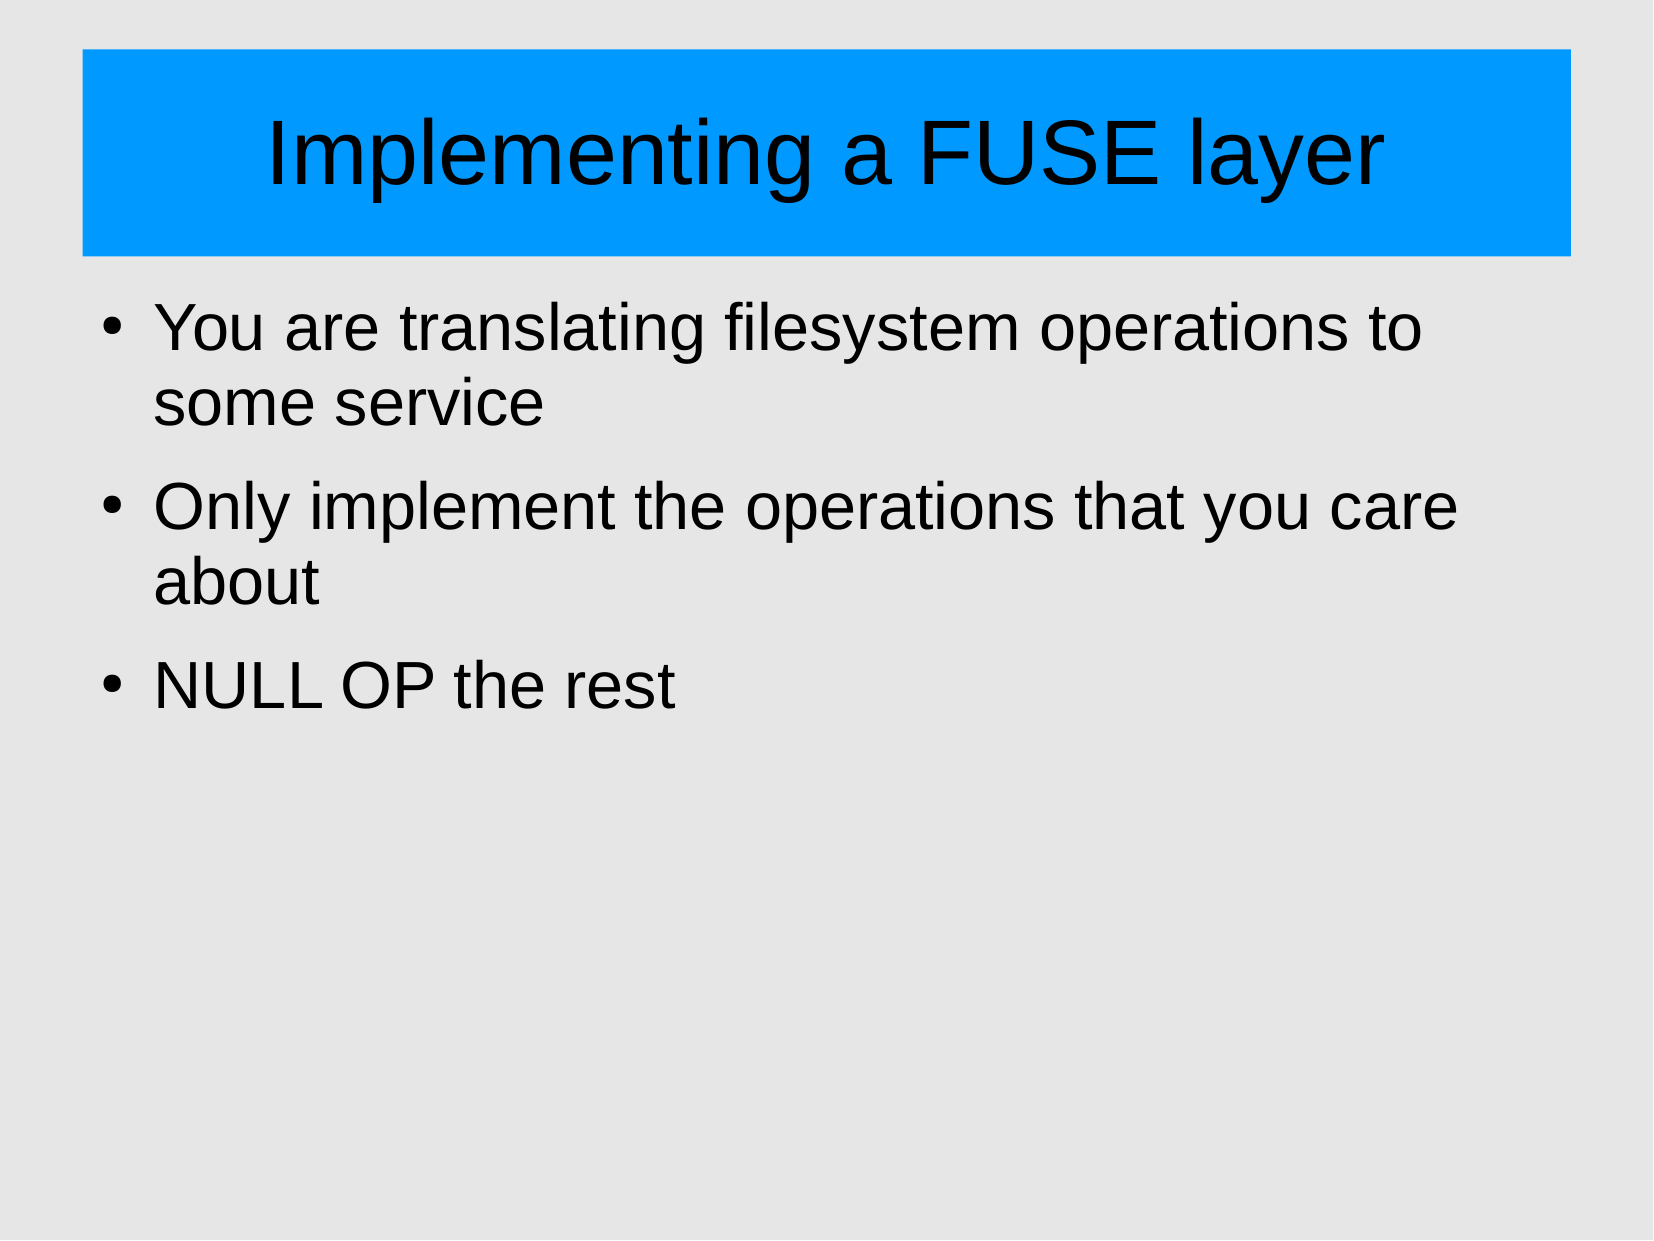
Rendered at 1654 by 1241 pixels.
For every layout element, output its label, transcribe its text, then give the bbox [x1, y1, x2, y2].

title Implementing a FUSE layer [82, 49, 1571, 257]
list You are translating filesystem operations to some service Only implement the operations that you care about NULL OP the rest [82, 290, 1571, 1010]
